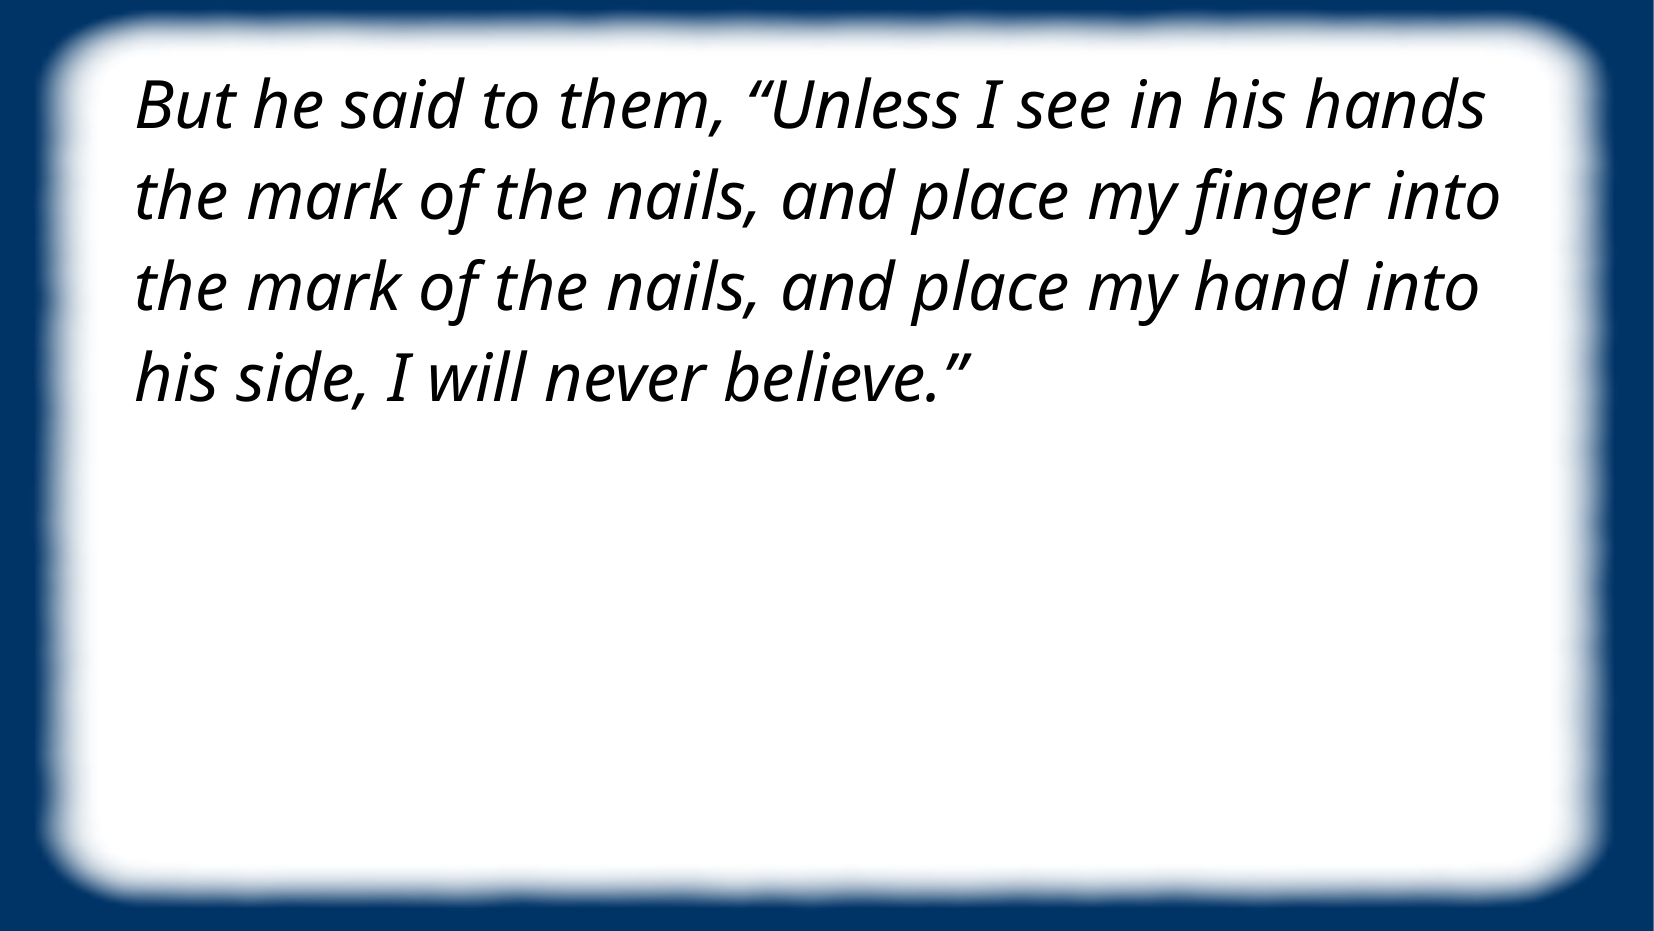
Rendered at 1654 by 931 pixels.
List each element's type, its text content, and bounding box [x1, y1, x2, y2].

picture [0, 0, 1654, 931]
text_box But he said to them, “Unless I see in his hands the mark of the nails, and place my finger into the mark of the nails, and place my hand into his side, I will never believe.” [120, 50, 1546, 421]
